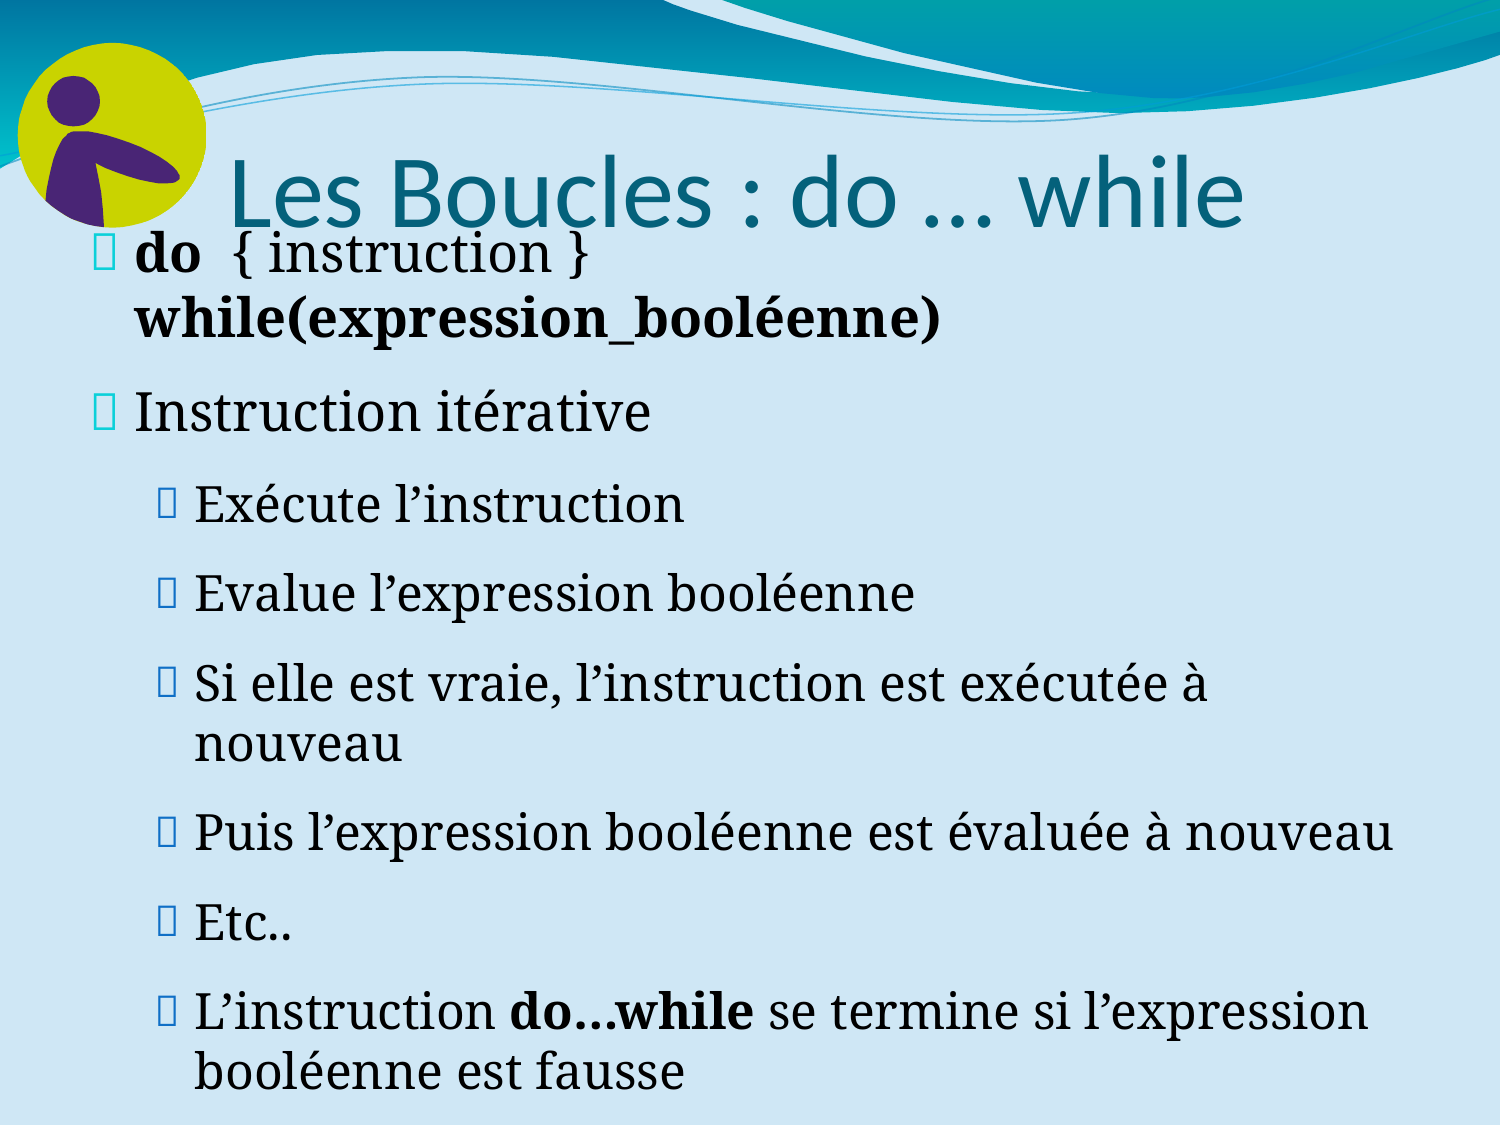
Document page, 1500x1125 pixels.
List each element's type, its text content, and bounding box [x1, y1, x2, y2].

list do { instruction } while(expression_booléenne) Instruction itérative Exécute l’instruction Evalue l’expression booléenne Si elle est vraie, l’instruction est exécutée à nouveau Puis l’expression booléenne est évaluée à nouveau Etc.. L’instruction do…while se termine si l’expression booléenne est fausse Exemple int nombre = 0; do { System.out.println(‘’Nombre positif’’); nombre = clavier.NextInt(); } while(count<0) [75, 210, 1425, 1038]
title Les Boucles : do … while [75, 115, 1425, 210]
